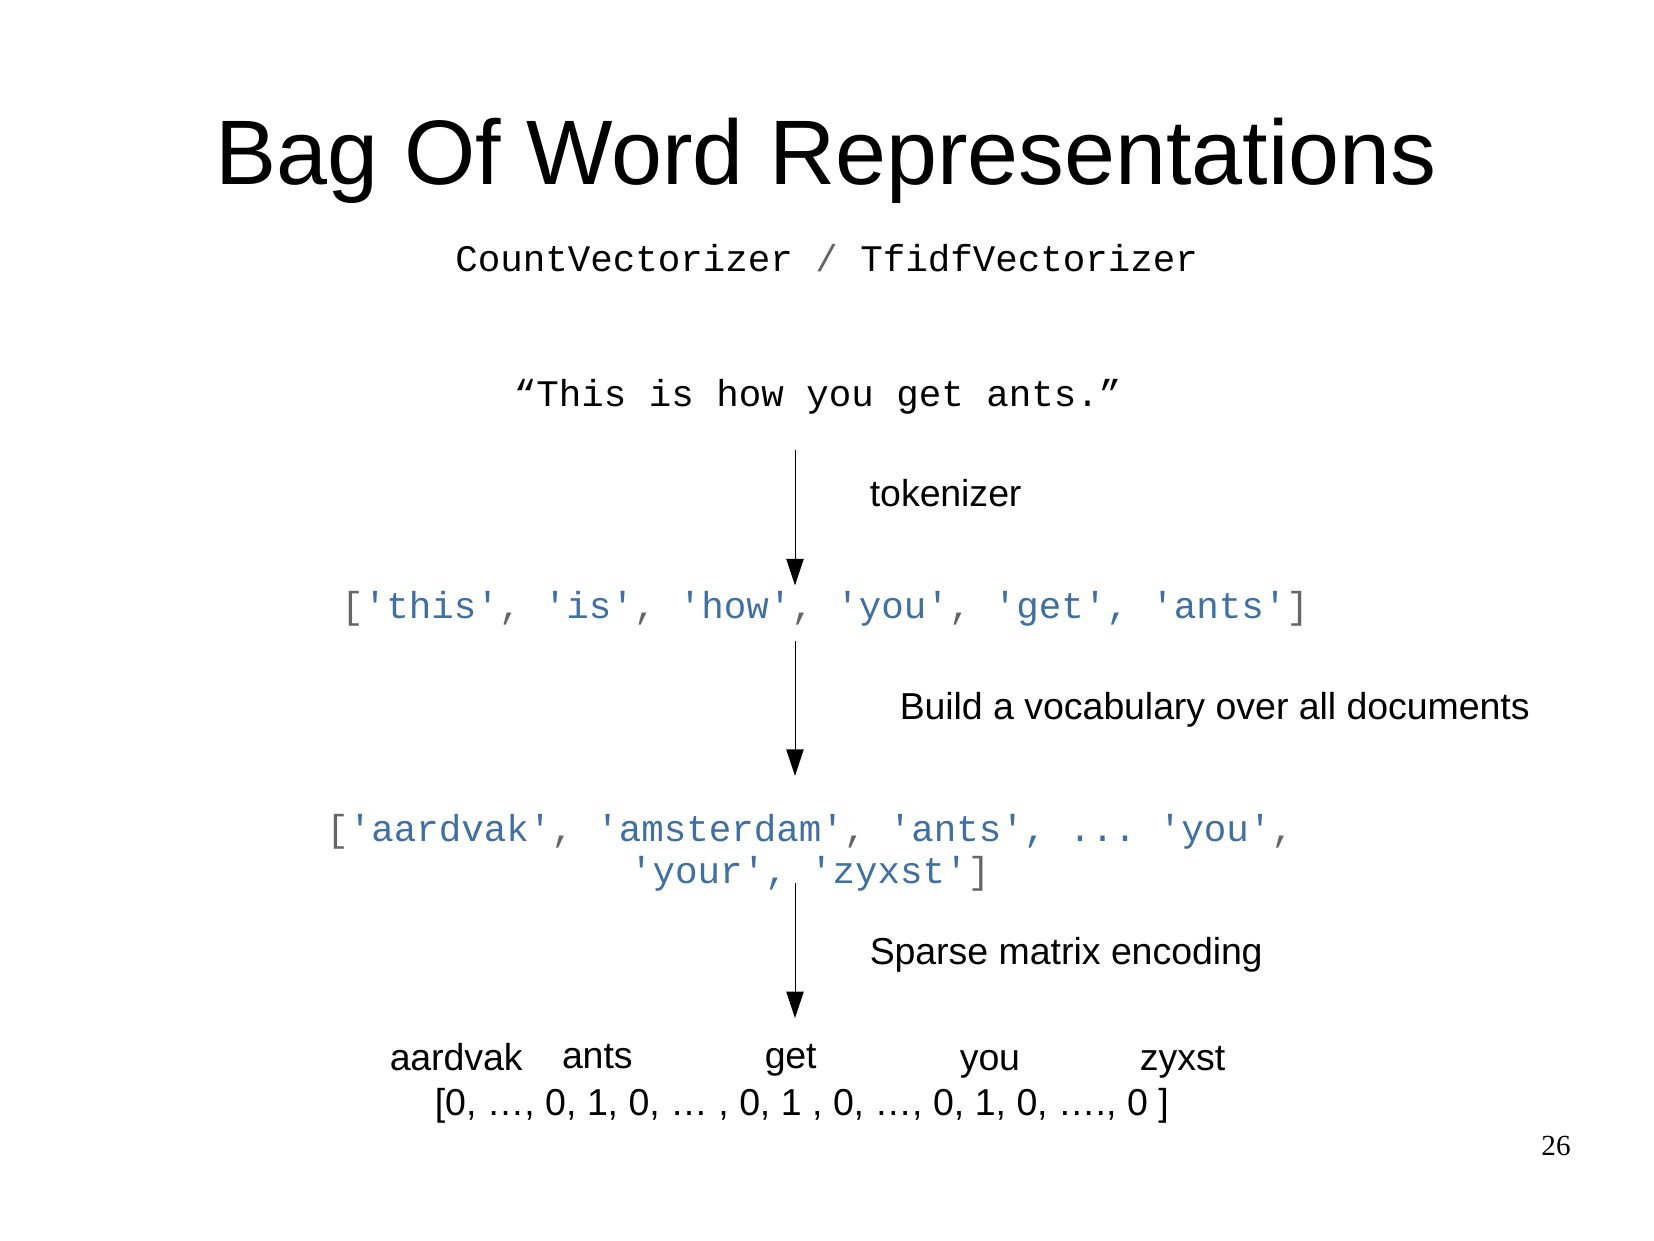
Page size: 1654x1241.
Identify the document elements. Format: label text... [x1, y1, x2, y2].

text_box ['aardvak', 'amsterdam', 'ants', ... 'you', 'your', 'zyxst'] [300, 810, 1321, 896]
text_box Build a vocabulary over all documents [885, 678, 1591, 777]
text_box get [750, 1027, 871, 1113]
text_box Sparse matrix encoding [855, 896, 1321, 980]
text_box aardvak [375, 1028, 541, 1086]
text_box zyxst [1125, 1028, 1261, 1086]
text_box you [945, 1028, 1125, 1086]
text_box “This is how you get ants.” [465, 375, 1171, 419]
title Bag Of Word Representations [82, 49, 1571, 257]
text_box [0, …, 0, 1, 0, … , 0, 1 , 0, …, 0, 1, 0, …., 0 ] [420, 1073, 1186, 1131]
text_box ['this', 'is', 'how', 'you', 'get', 'ants'] [315, 587, 1336, 631]
text_box CountVectorizer / TfidfVectorizer [455, 240, 1199, 283]
text_box tokenizer [855, 465, 1111, 523]
text_box ants [547, 1027, 698, 1088]
